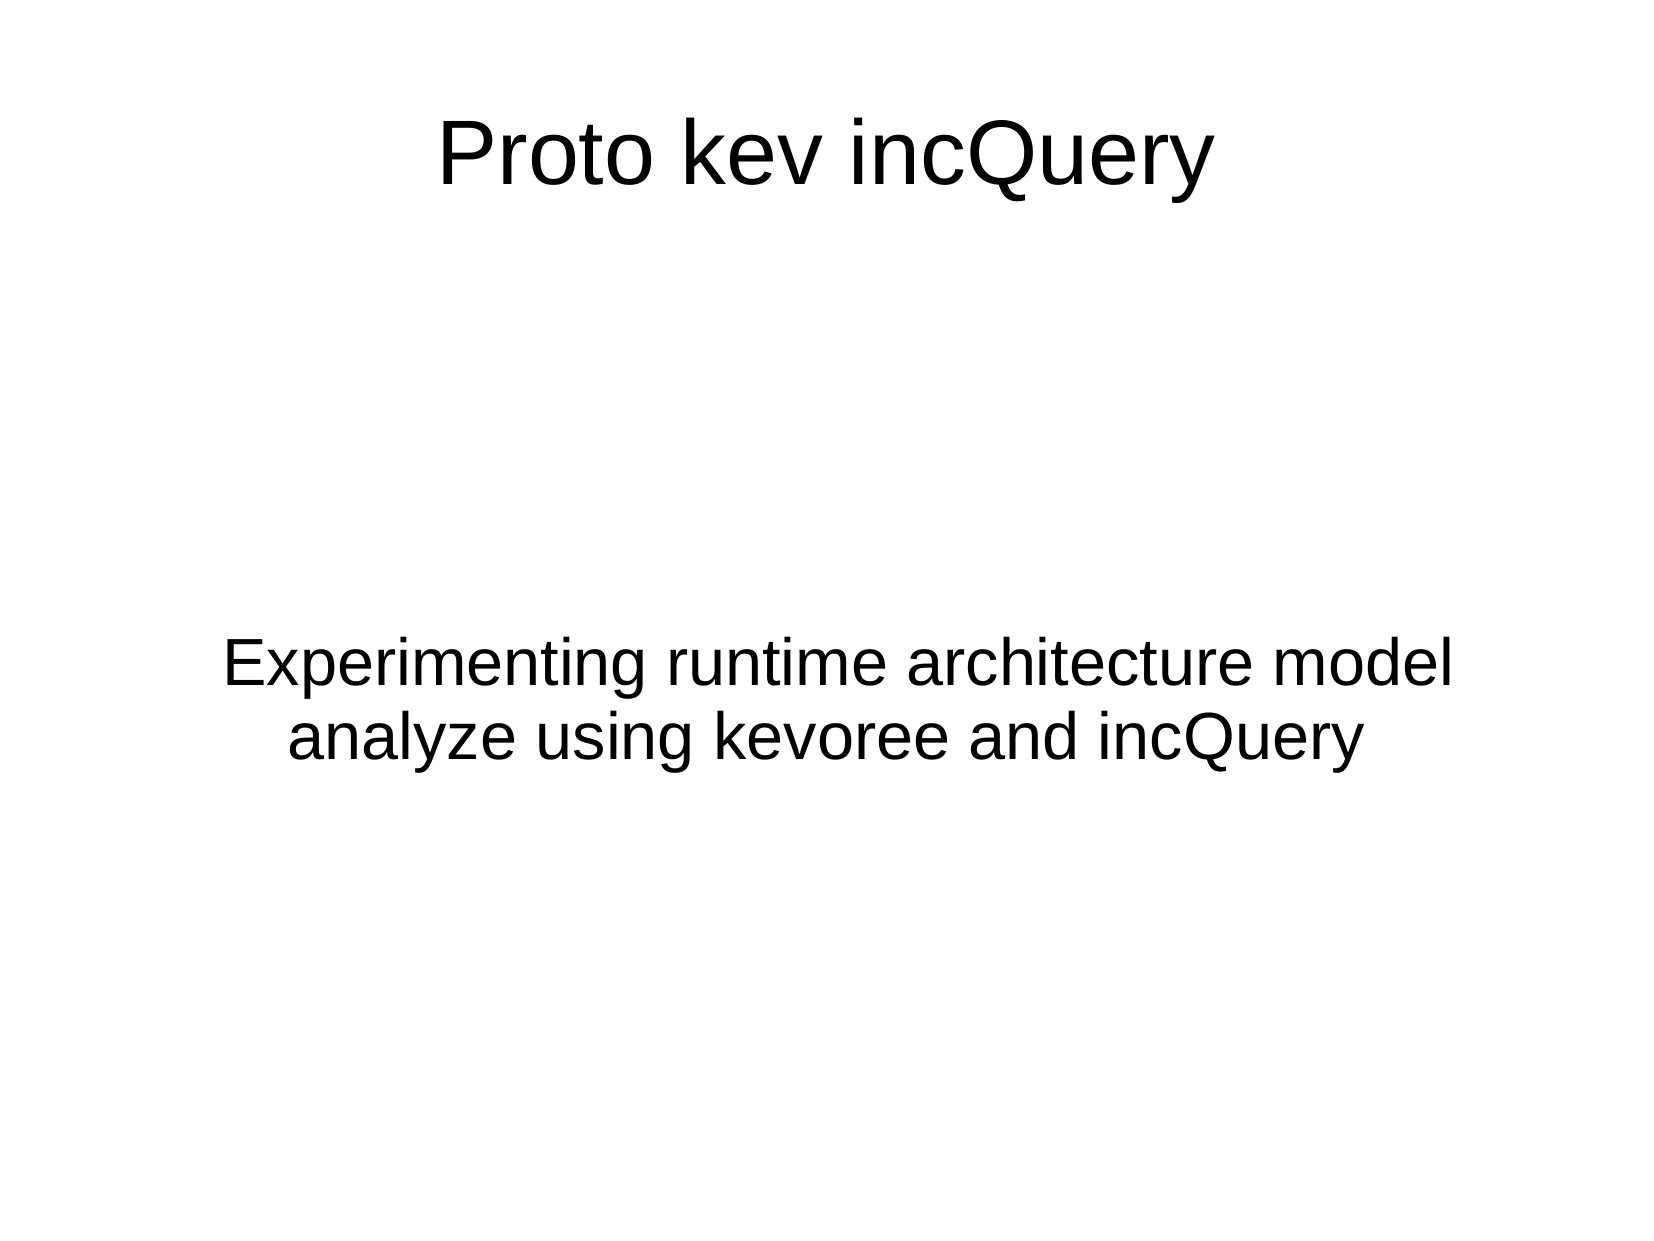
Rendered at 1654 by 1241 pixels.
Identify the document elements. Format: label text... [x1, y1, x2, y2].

title Proto kev incQuery [82, 49, 1571, 257]
subtitle Experimenting runtime architecture model analyze using kevoree and incQuery [82, 290, 1571, 1109]
